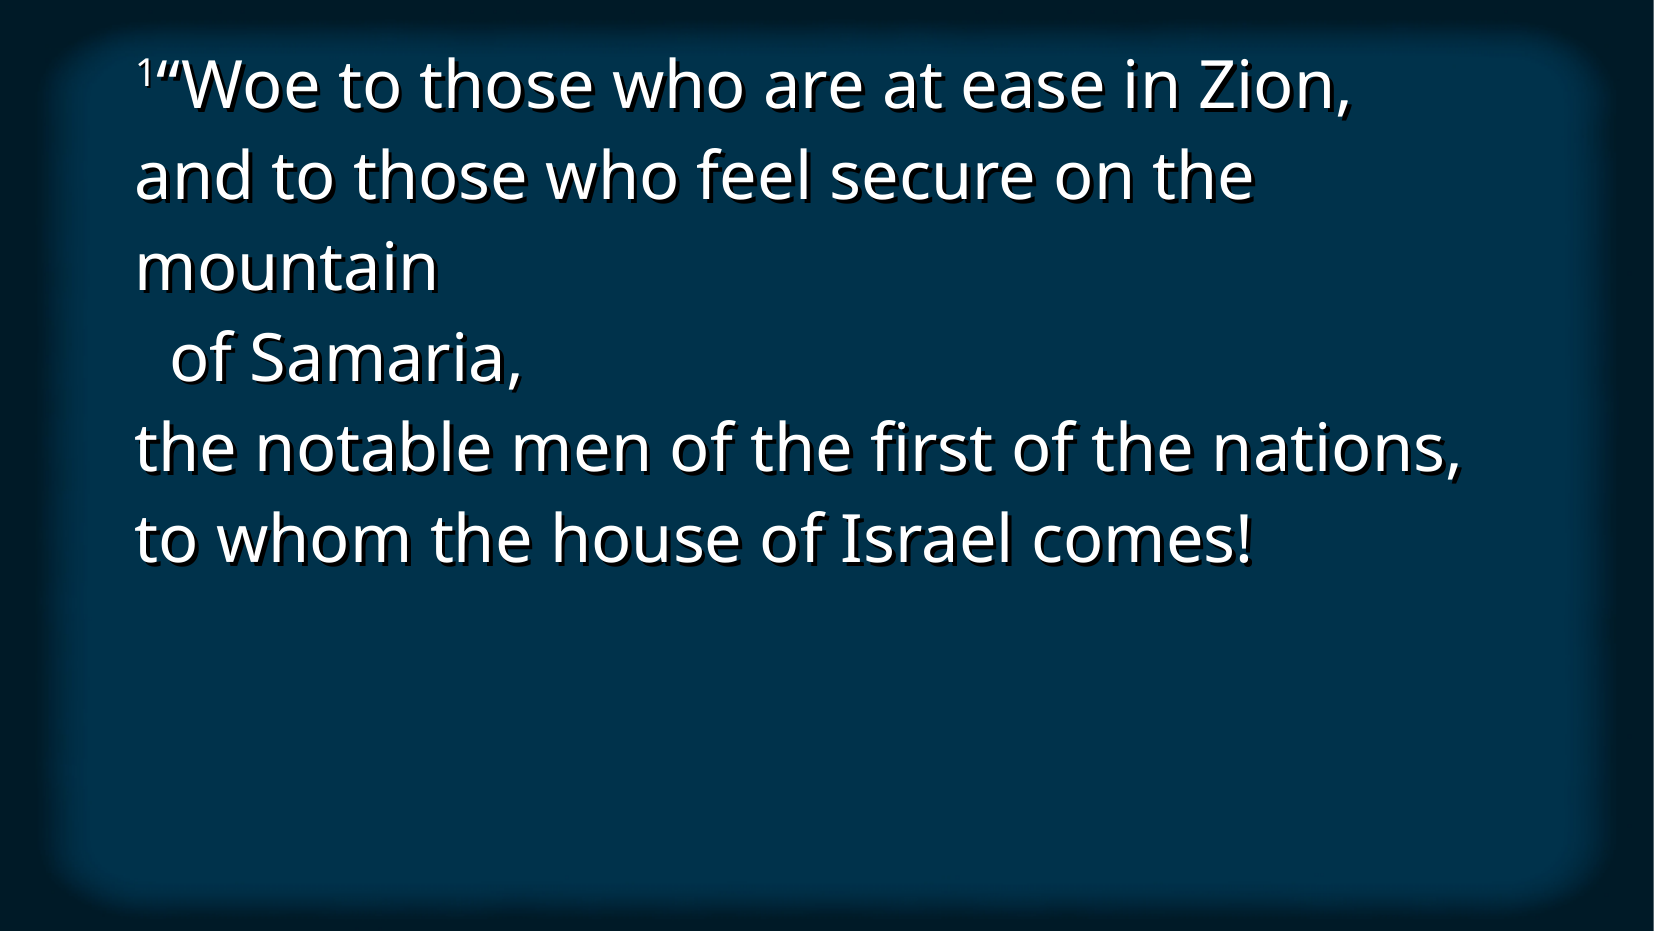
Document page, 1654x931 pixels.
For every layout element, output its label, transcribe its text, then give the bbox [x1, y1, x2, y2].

picture [0, 0, 1654, 931]
text_box 1“Woe to those who are at ease in Zion, and to those who feel secure on the mountain of Samaria, the notable men of the first of the nations, to whom the house of Israel comes! [120, 30, 1561, 489]
